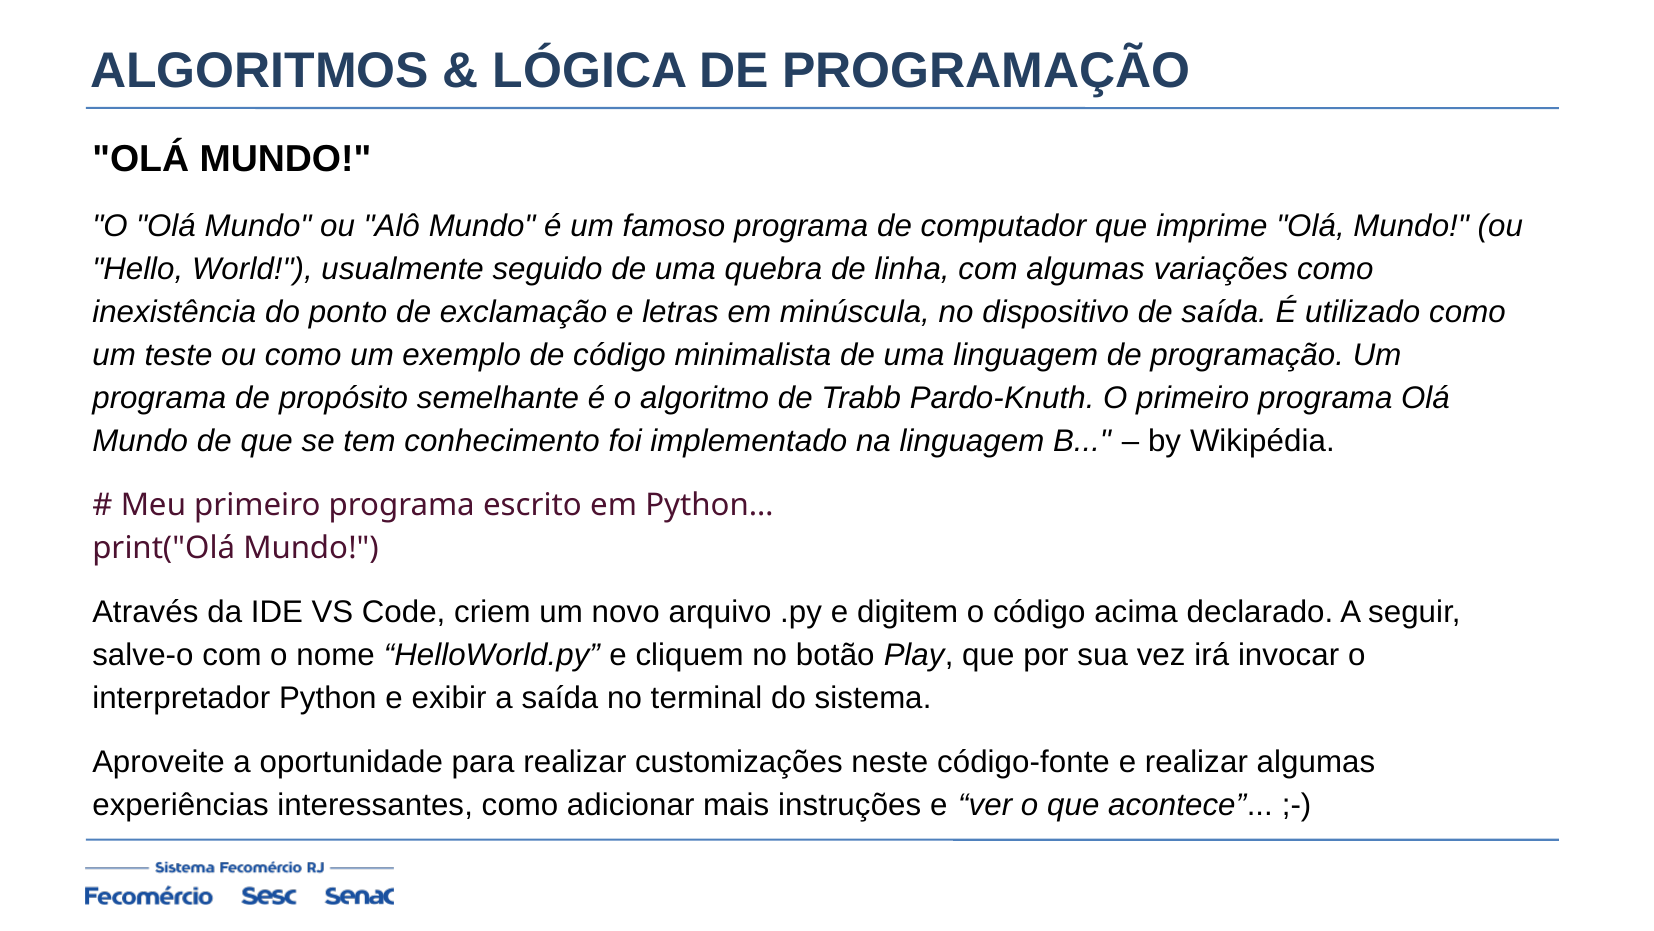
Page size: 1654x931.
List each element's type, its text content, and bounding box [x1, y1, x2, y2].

text_box "OLÁ MUNDO!" "O "Olá Mundo" ou "Alô Mundo" é um famoso programa de computador que imprime "Olá, Mundo!" (ou "Hello, World!"), usualmente seguido de uma quebra de linha, com algumas variações como inexistência do ponto de exclamação e letras em minúscula, no dispositivo de saída. É utilizado como um teste ou como um exemplo de código minimalista de uma linguagem de programação. Um programa de propósito semelhante é o algoritmo de Trabb Pardo-Knuth. O primeiro programa Olá Mundo de que se tem conhecimento foi implementado na linguagem B..." – by Wikipédia. # Meu primeiro programa escrito em Python… print("Olá Mundo!") Através da IDE VS Code, criem um novo arquivo .py e digitem o código acima declarado. A seguir, salve-o com o nome “HelloWorld.py” e cliquem no botão Play, que por sua vez irá invocar o interpretador Python e exibir a saída no terminal do sistema. Aproveite a oportunidade para realizar customizações neste código-fonte e realizar algumas experiências interessantes, como adicionar mais instruções e “ver o que acontece”... ;-) [77, 112, 1551, 836]
text_box ALGORITMOS & LÓGICA DE PROGRAMAÇÃO [90, 32, 1564, 104]
picture [62, 845, 416, 921]
